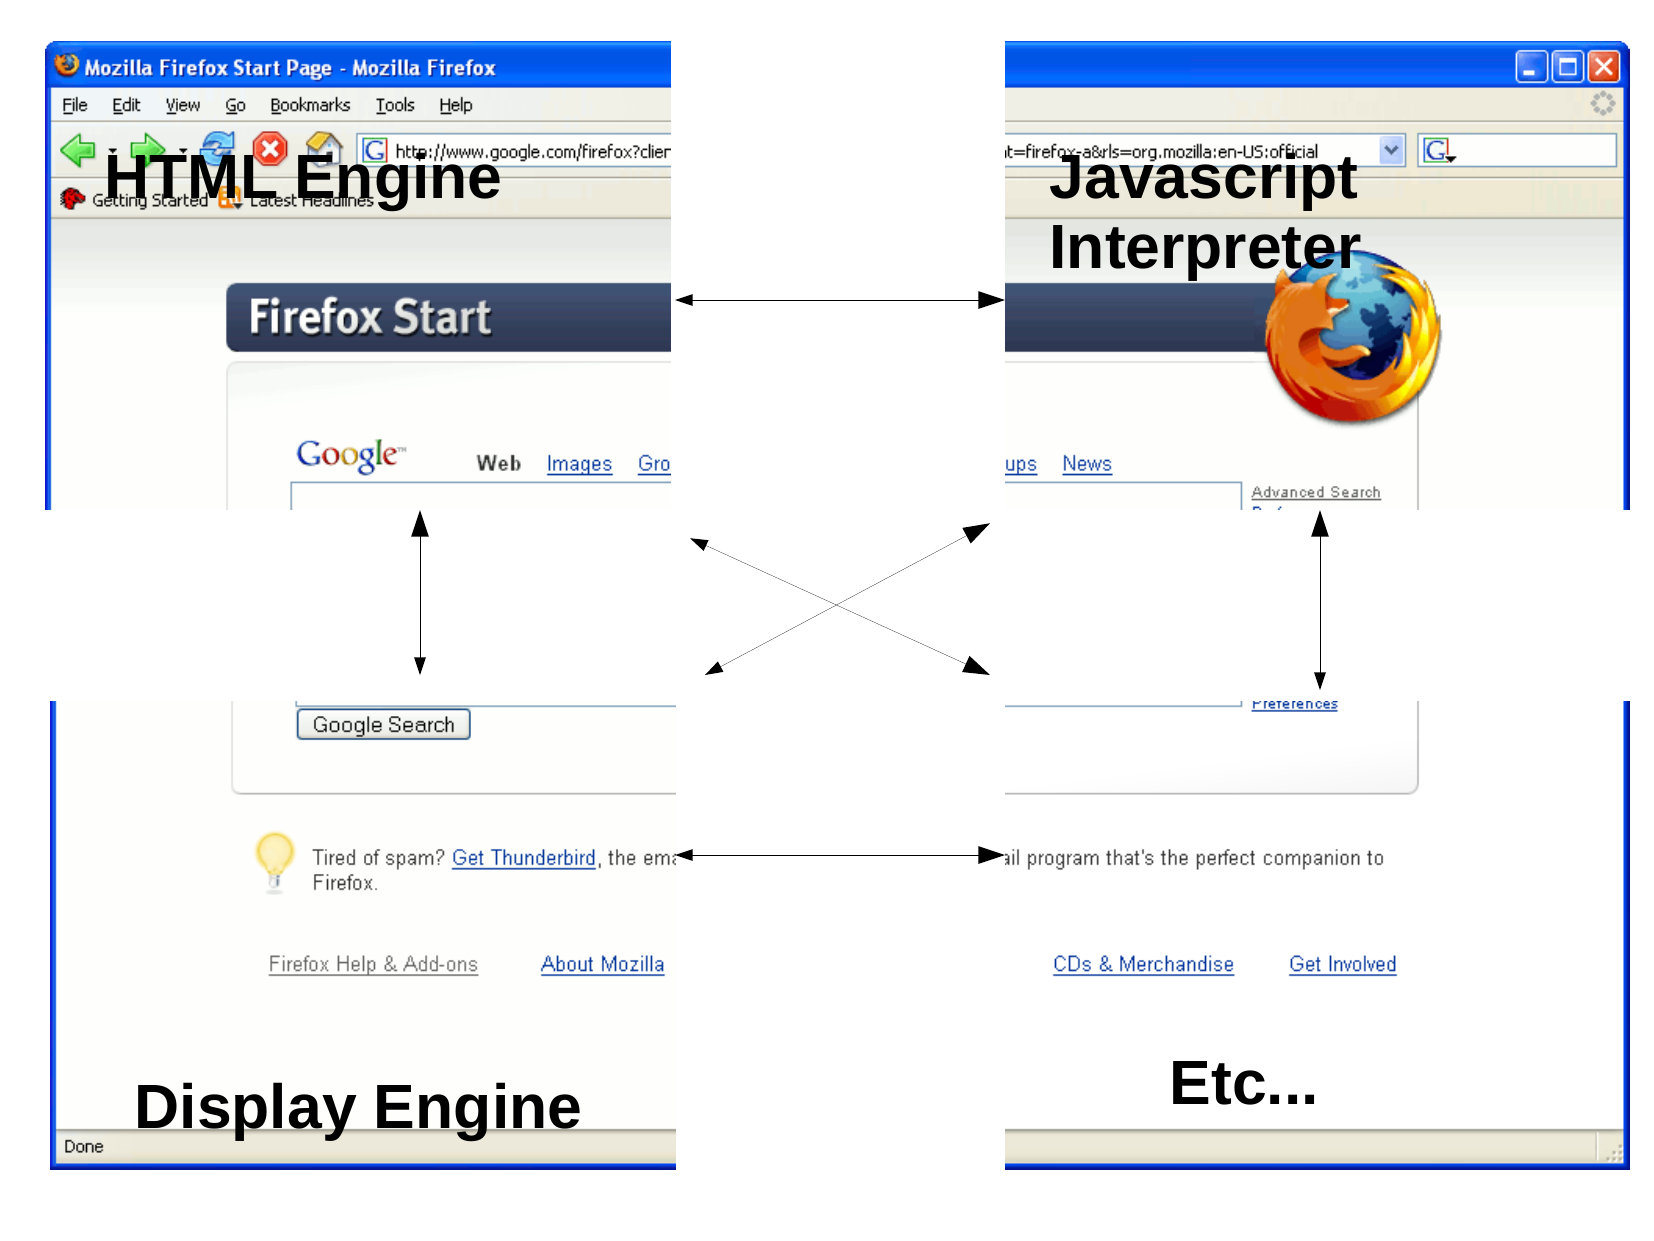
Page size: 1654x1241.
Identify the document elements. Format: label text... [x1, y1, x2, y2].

picture [50, 701, 676, 1171]
text_box Javascript Interpreter [1035, 135, 1391, 290]
picture [1005, 701, 1630, 1171]
text_box Display Engine [120, 1065, 598, 1150]
picture [1005, 41, 1630, 511]
text_box Etc... [1155, 1040, 1334, 1126]
text_box HTML Engine [90, 135, 518, 220]
picture [45, 41, 671, 511]
